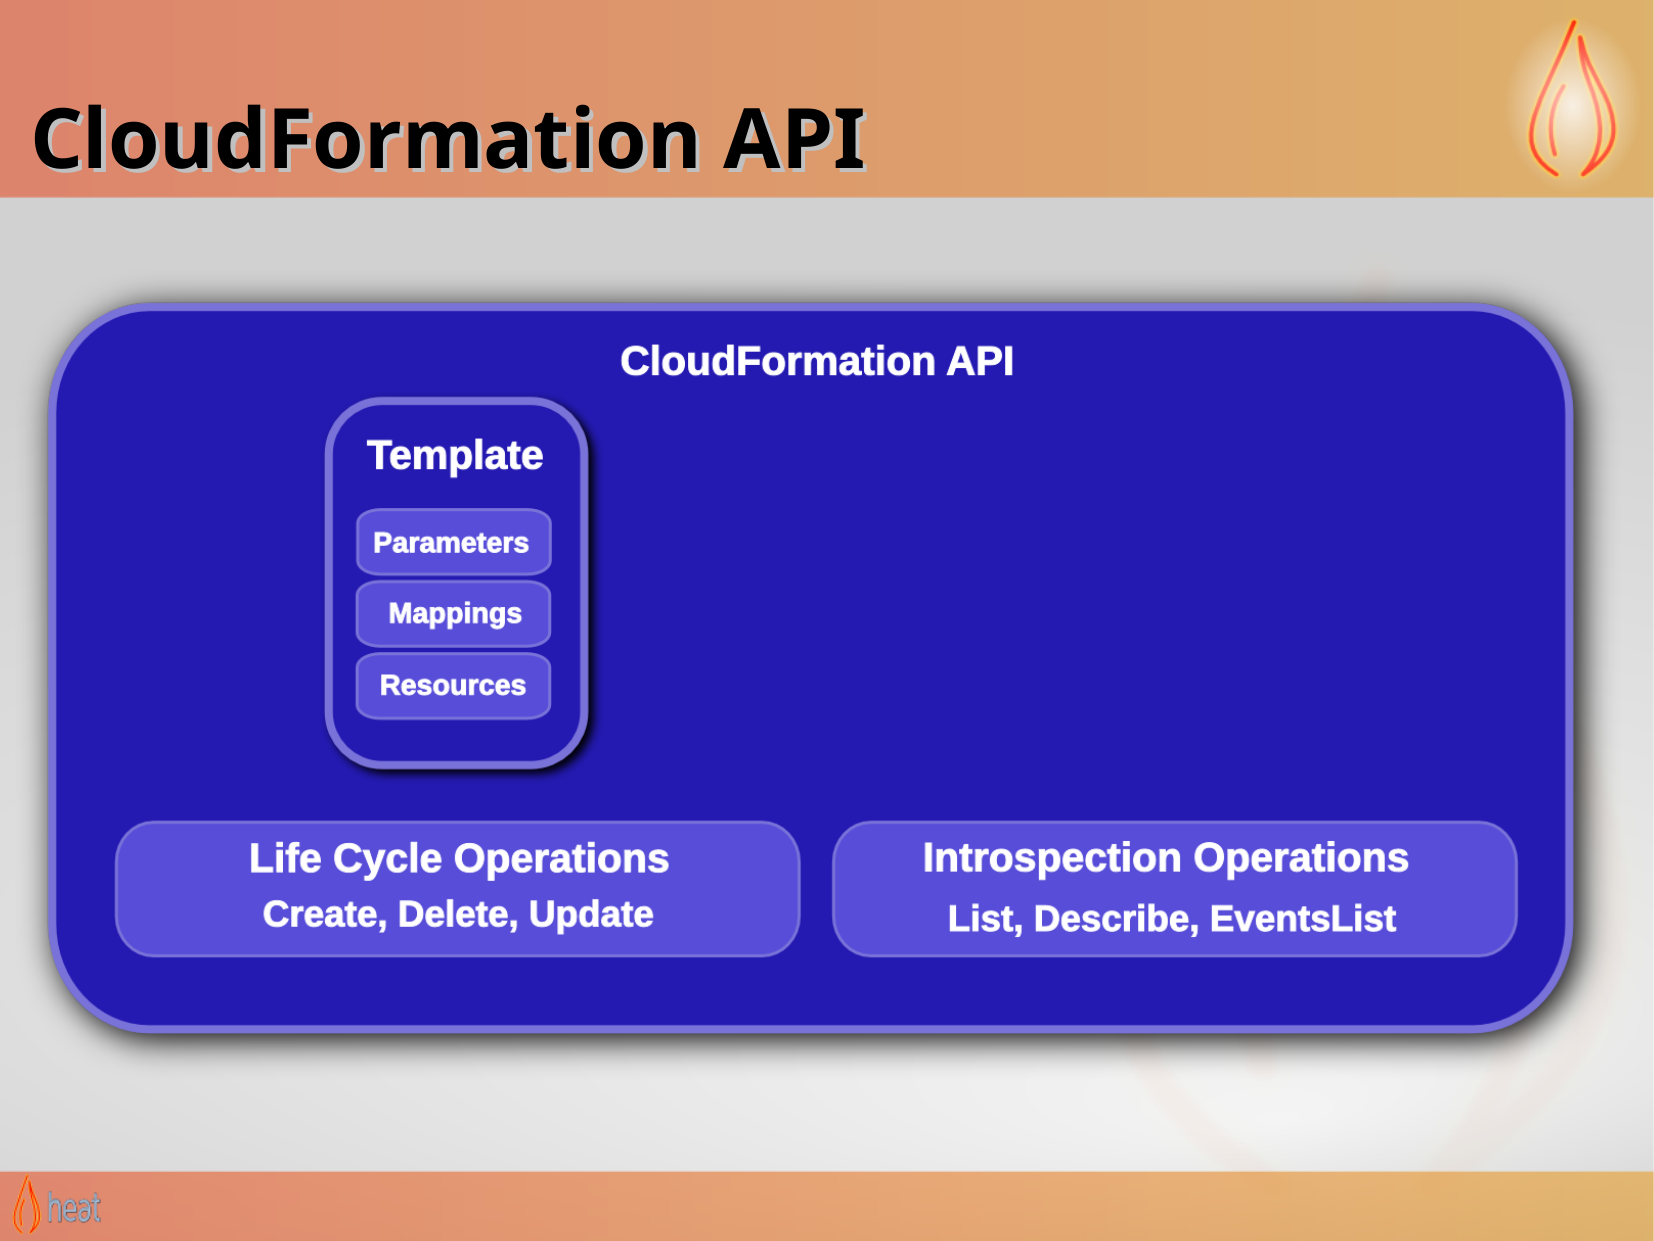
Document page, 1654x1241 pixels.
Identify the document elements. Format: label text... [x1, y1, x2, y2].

picture [0, 0, 1654, 1241]
title CloudFormation API [30, 23, 1606, 249]
